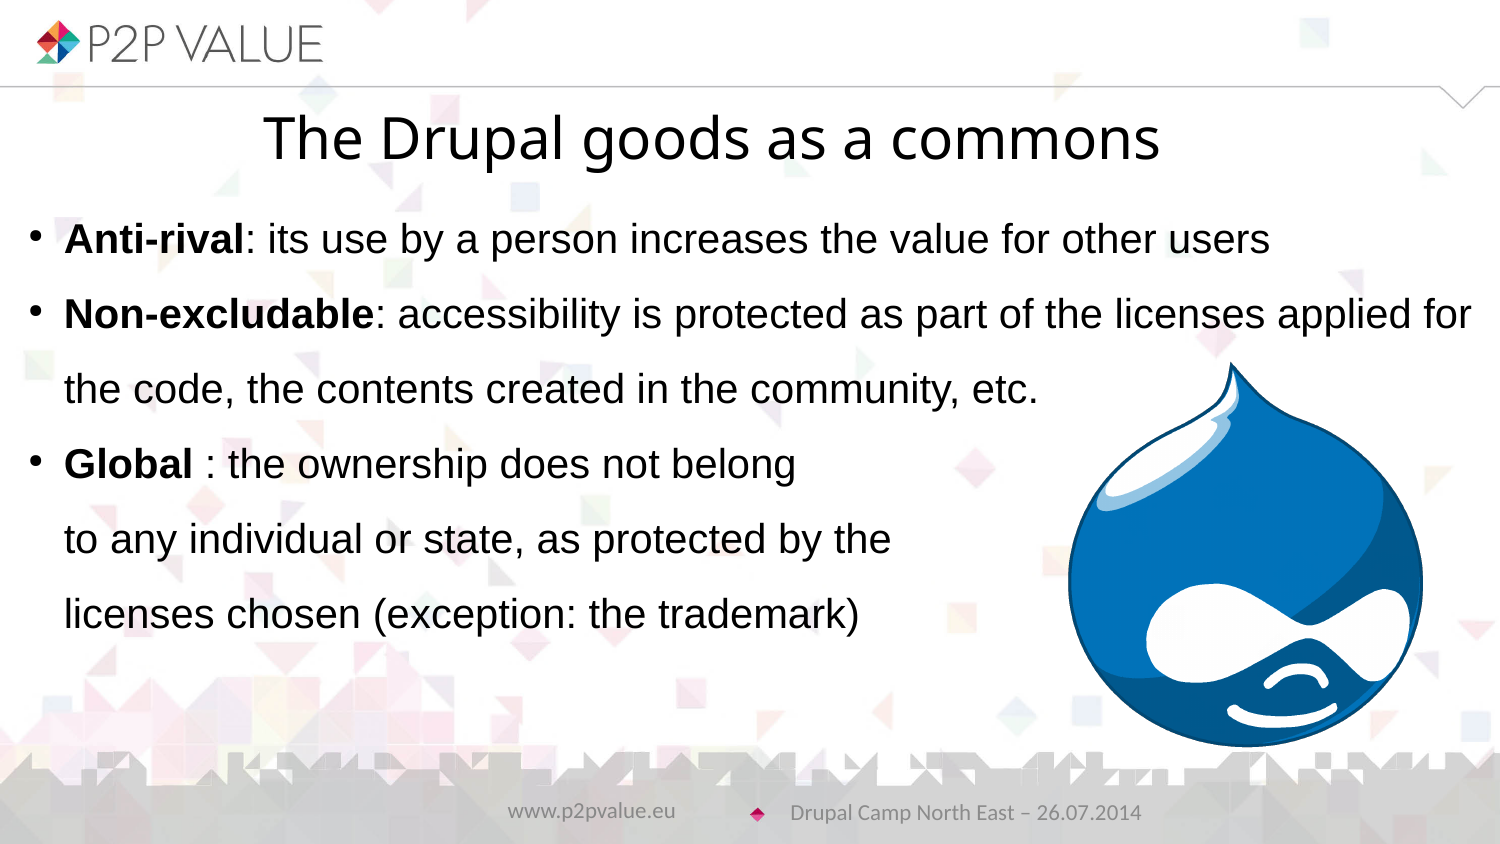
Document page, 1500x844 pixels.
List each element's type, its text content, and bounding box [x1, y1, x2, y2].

subtitle Anti-rival: its use by a person increases the value for other users Non-excludable: accessibility is protected as part of the licenses applied for the code, the contents created in the community, etc. Global : the ownership does not belong to any individual or state, as protected by the licenses chosen (exception: the trademark) [15, 180, 1496, 736]
text_box www.p2pvalue.eu [501, 789, 720, 829]
title The Drupal goods as a commons [60, 92, 1366, 180]
picture [0, 0, 1500, 844]
text_box Drupal Camp North East – 26.07.2014 [777, 788, 1470, 834]
